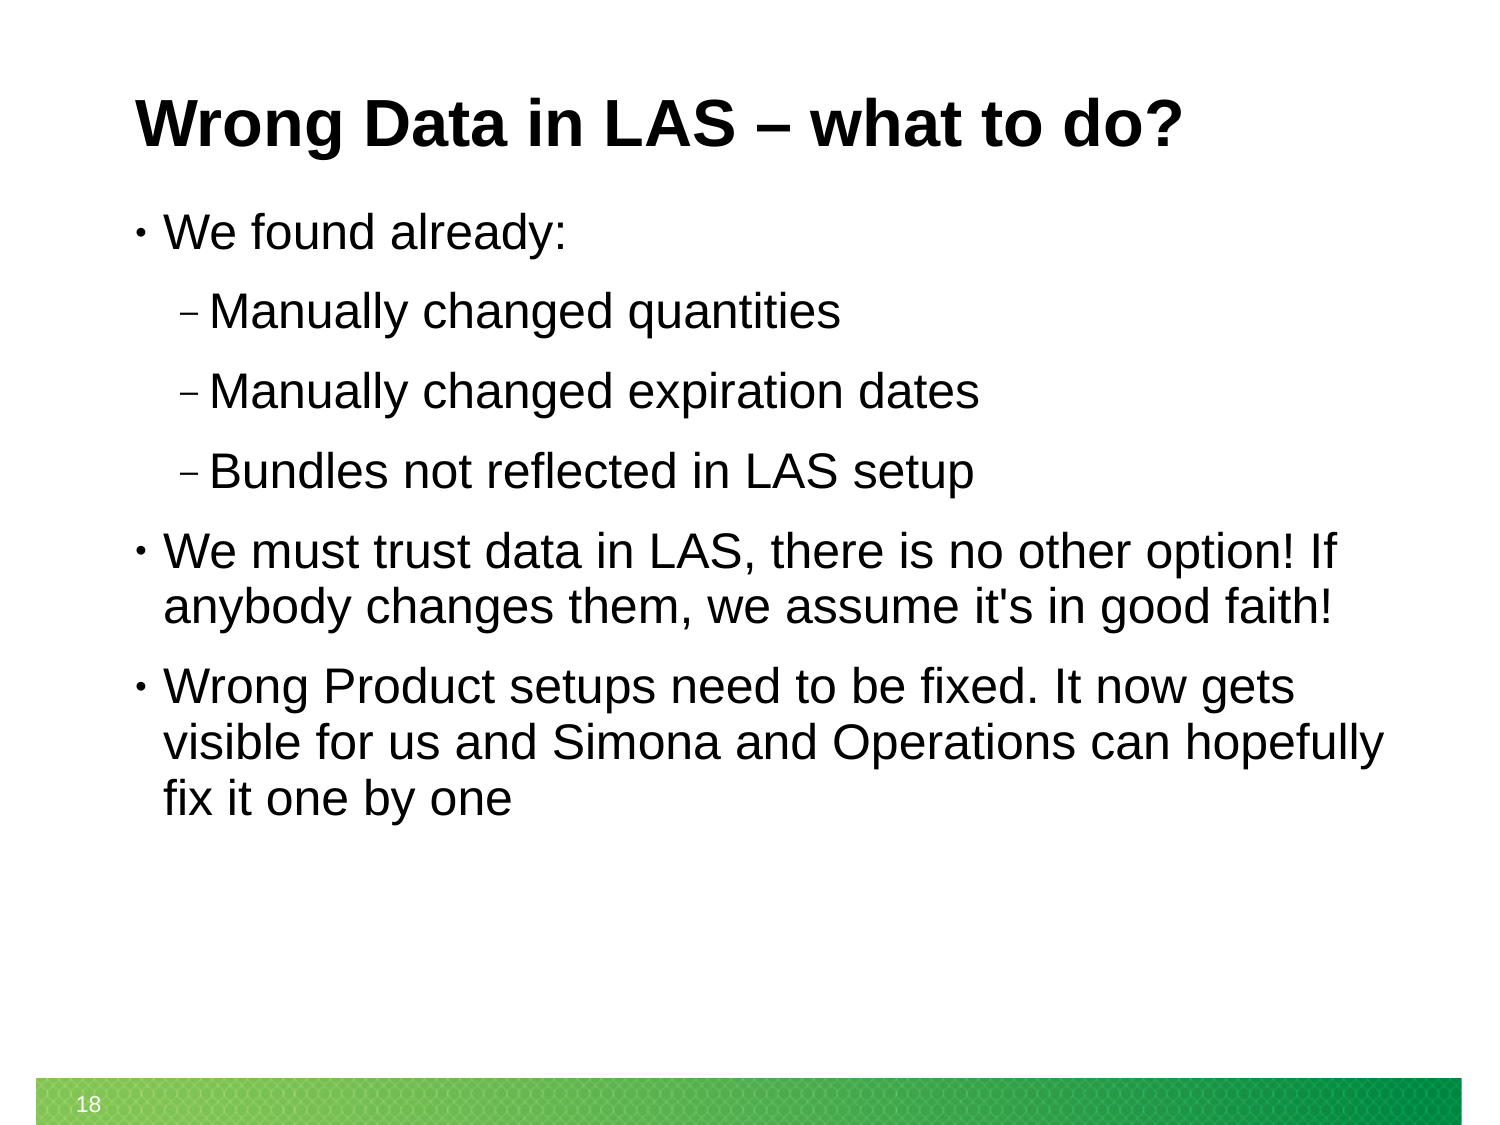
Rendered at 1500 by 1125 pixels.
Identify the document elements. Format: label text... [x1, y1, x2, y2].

title Wrong Data in LAS – what to do? [135, 41, 1372, 203]
list We found already: Manually changed quantities Manually changed expiration dates Bundles not reflected in LAS setup We must trust data in LAS, there is no other option! If anybody changes them, we assume it's in good faith! Wrong Product setups need to be fixed. It now gets visible for us and Simona and Operations can hopefully fix it one by one [135, 203, 1396, 946]
picture [36, 1078, 1462, 1125]
